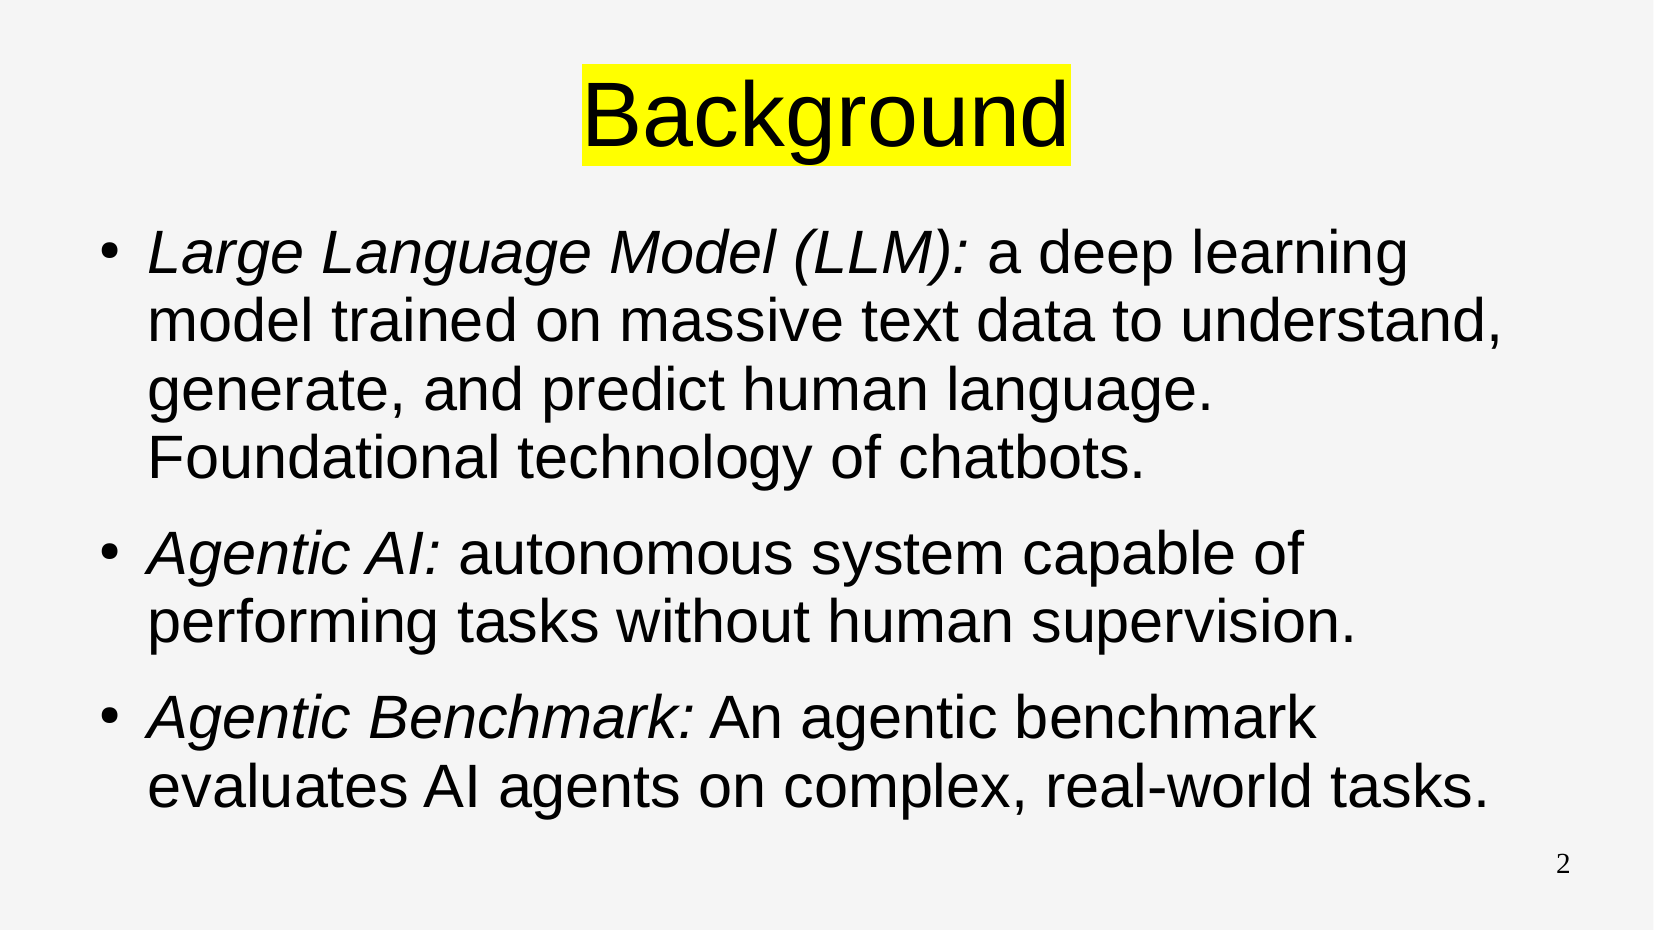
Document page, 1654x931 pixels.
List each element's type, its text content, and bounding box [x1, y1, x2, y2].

title Background [0, 12, 1654, 218]
list Large Language Model (LLM): a deep learning model trained on massive text data to understand, generate, and predict human language. Foundational technology of chatbots. Agentic AI: autonomous system capable of performing tasks without human supervision. Agentic Benchmark: An agentic benchmark evaluates AI agents on complex, real-world tasks. [82, 218, 1571, 827]
